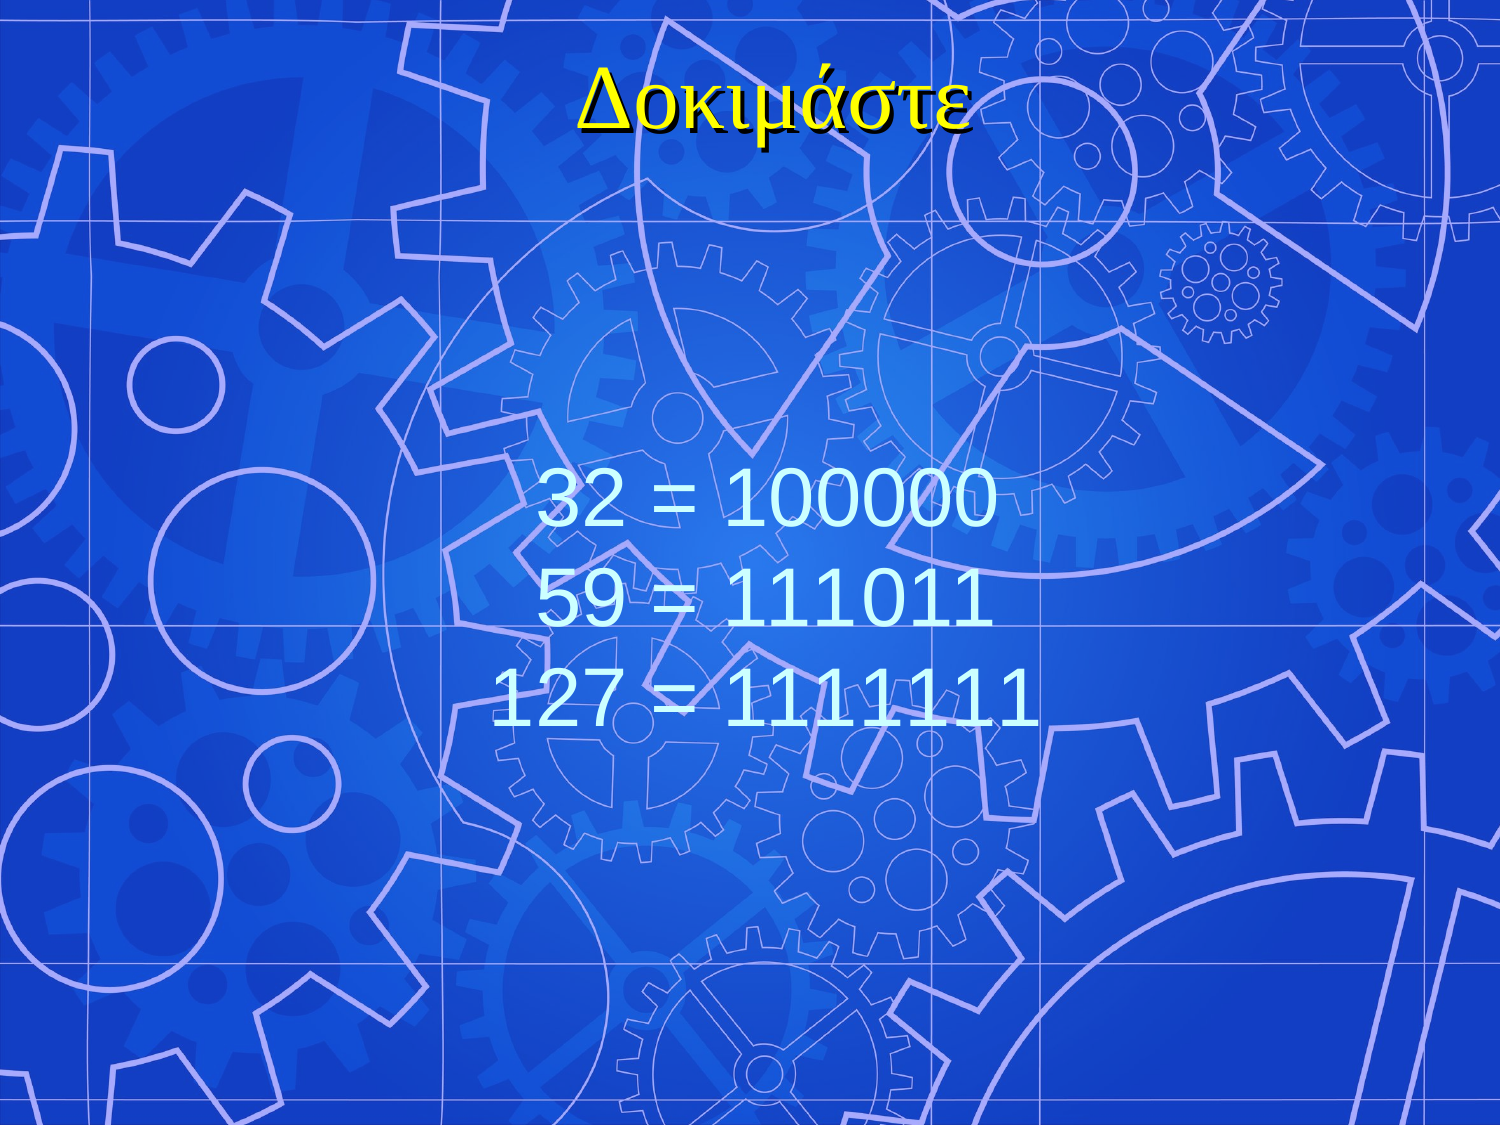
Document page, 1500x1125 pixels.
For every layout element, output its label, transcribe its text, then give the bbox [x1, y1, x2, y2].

title 32 = 100000 59 = 111011 127 = 1111111 [141, 460, 1394, 725]
picture [0, 0, 1500, 1125]
title Δοκιμάστε [70, 0, 1477, 225]
